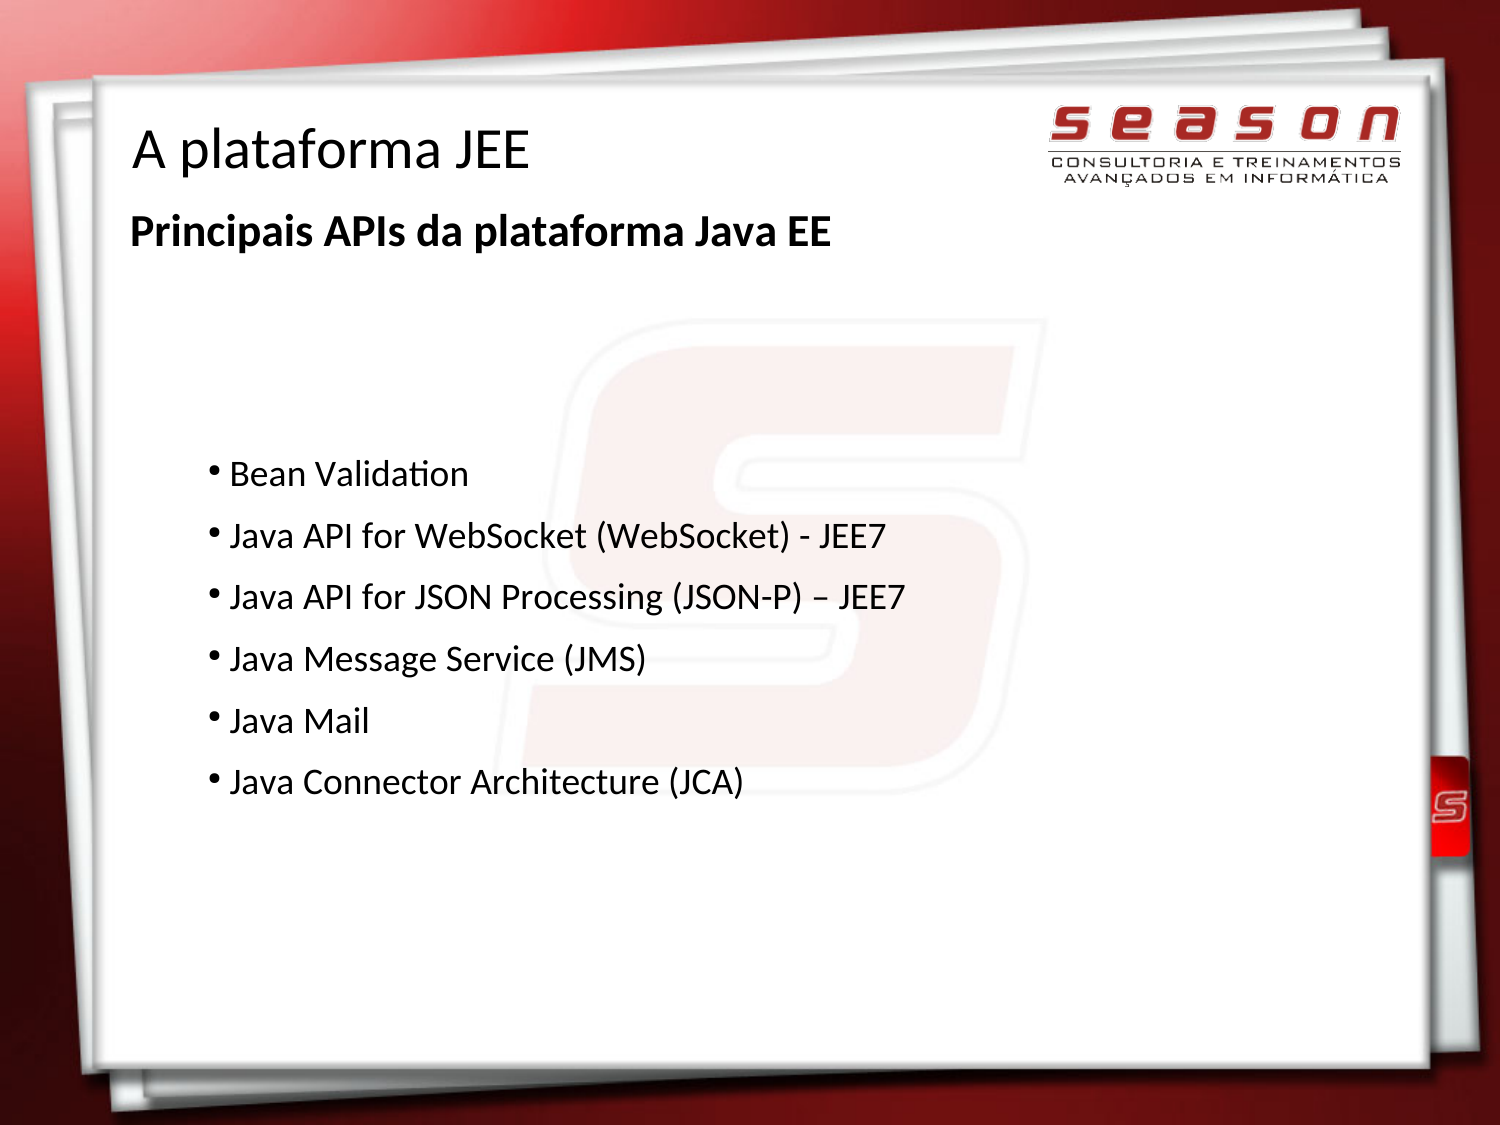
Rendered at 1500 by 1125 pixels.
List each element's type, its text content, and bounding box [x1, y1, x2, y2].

title A plataforma JEE [118, 33, 1394, 257]
picture [0, 0, 1500, 1125]
text_box Principais APIs da plataforma Java EE [119, 200, 1240, 256]
text_box Bean Validation Java API for WebSocket (WebSocket) - JEE7 Java API for JSON Processing (JSON-P) – JEE7 Java Message Service (JMS) Java Mail Java Connector Architecture (JCA) [207, 357, 1328, 894]
